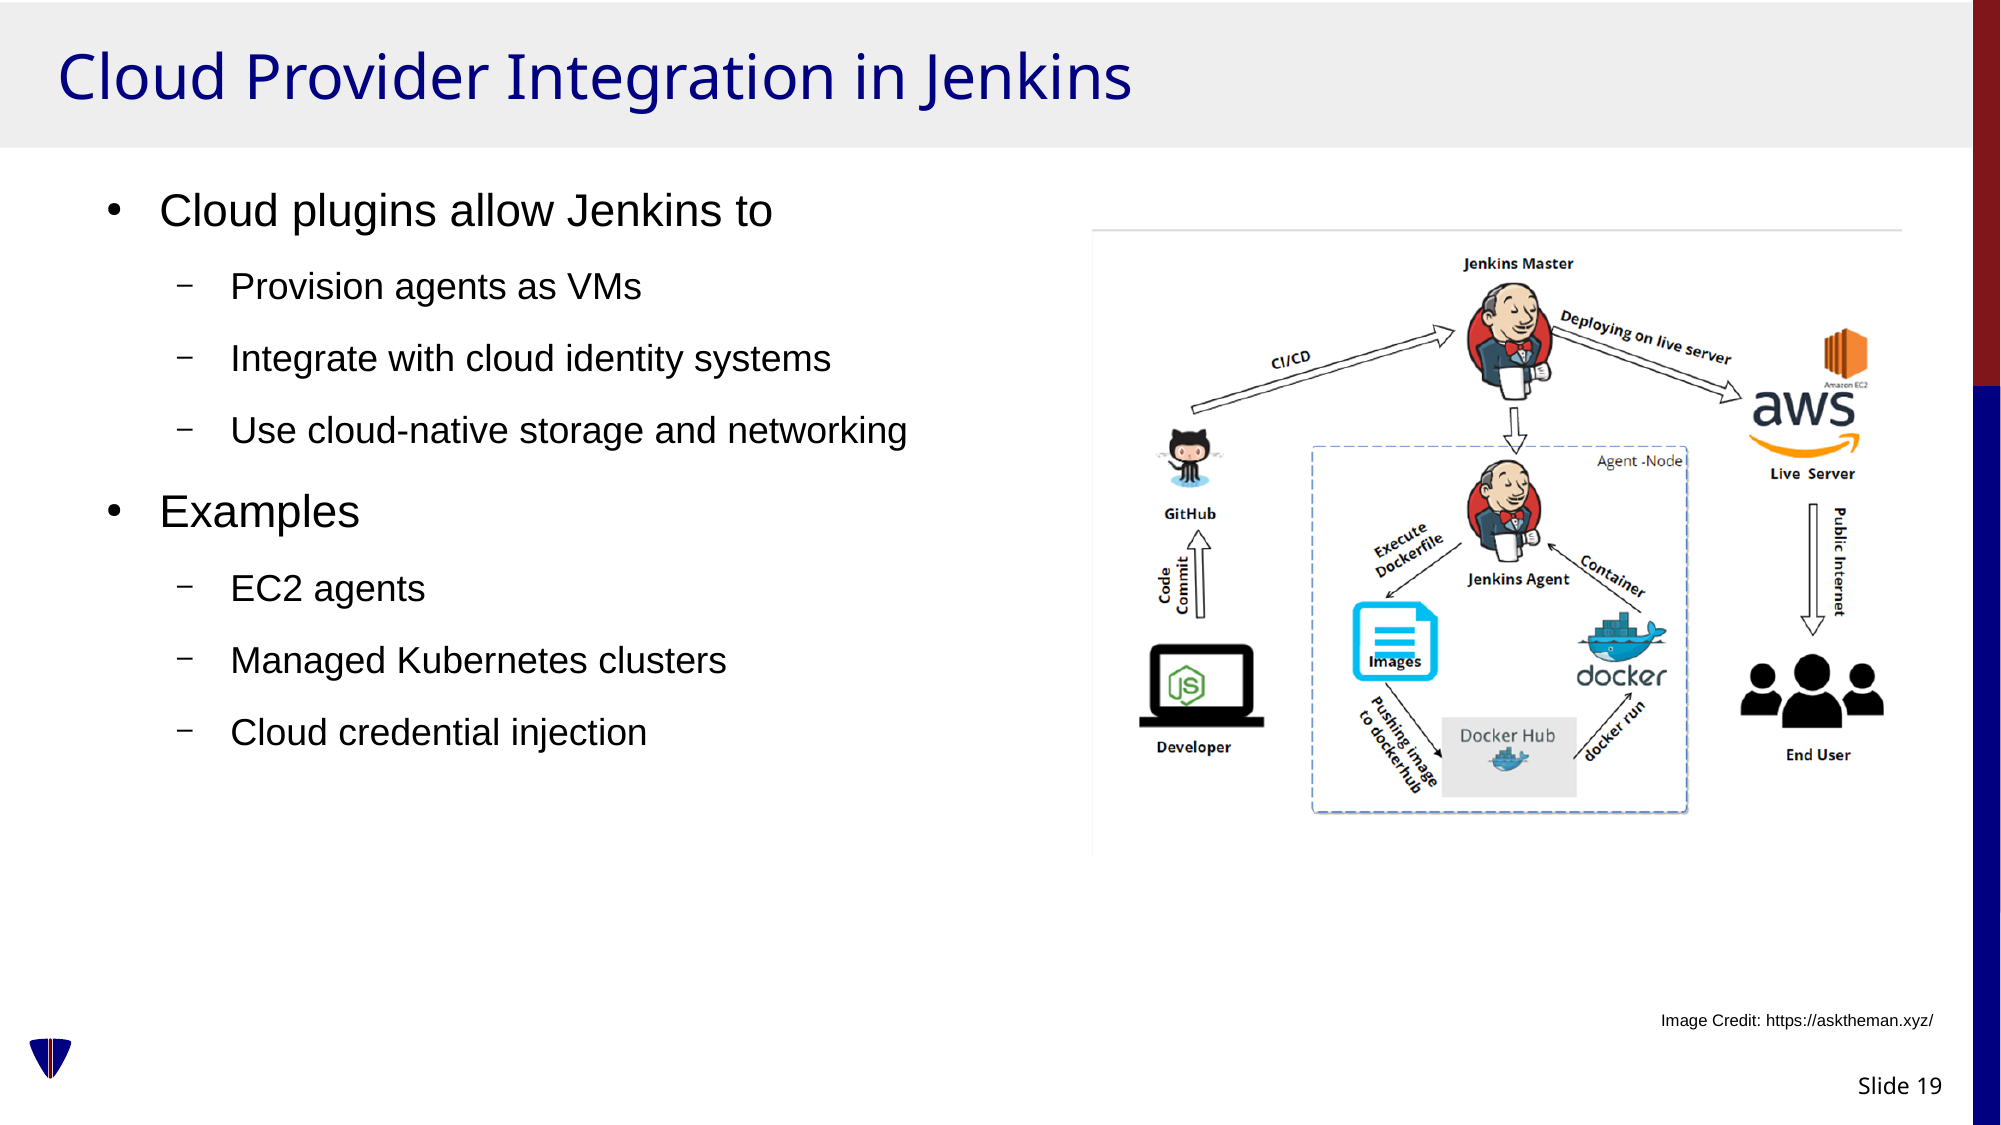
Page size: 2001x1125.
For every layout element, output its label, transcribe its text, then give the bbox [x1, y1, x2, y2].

title Cloud Provider Integration in Jenkins [0, 2, 1973, 148]
picture [1092, 229, 1902, 857]
text_box Image Credit: https://asktheman.xyz/ [1033, 1003, 1949, 1063]
list Cloud plugins allow Jenkins to Provision agents as VMs Integrate with cloud identity systems Use cloud-native storage and networking Examples EC2 agents Managed Kubernetes clusters Cloud credential injection [88, 177, 1004, 1034]
